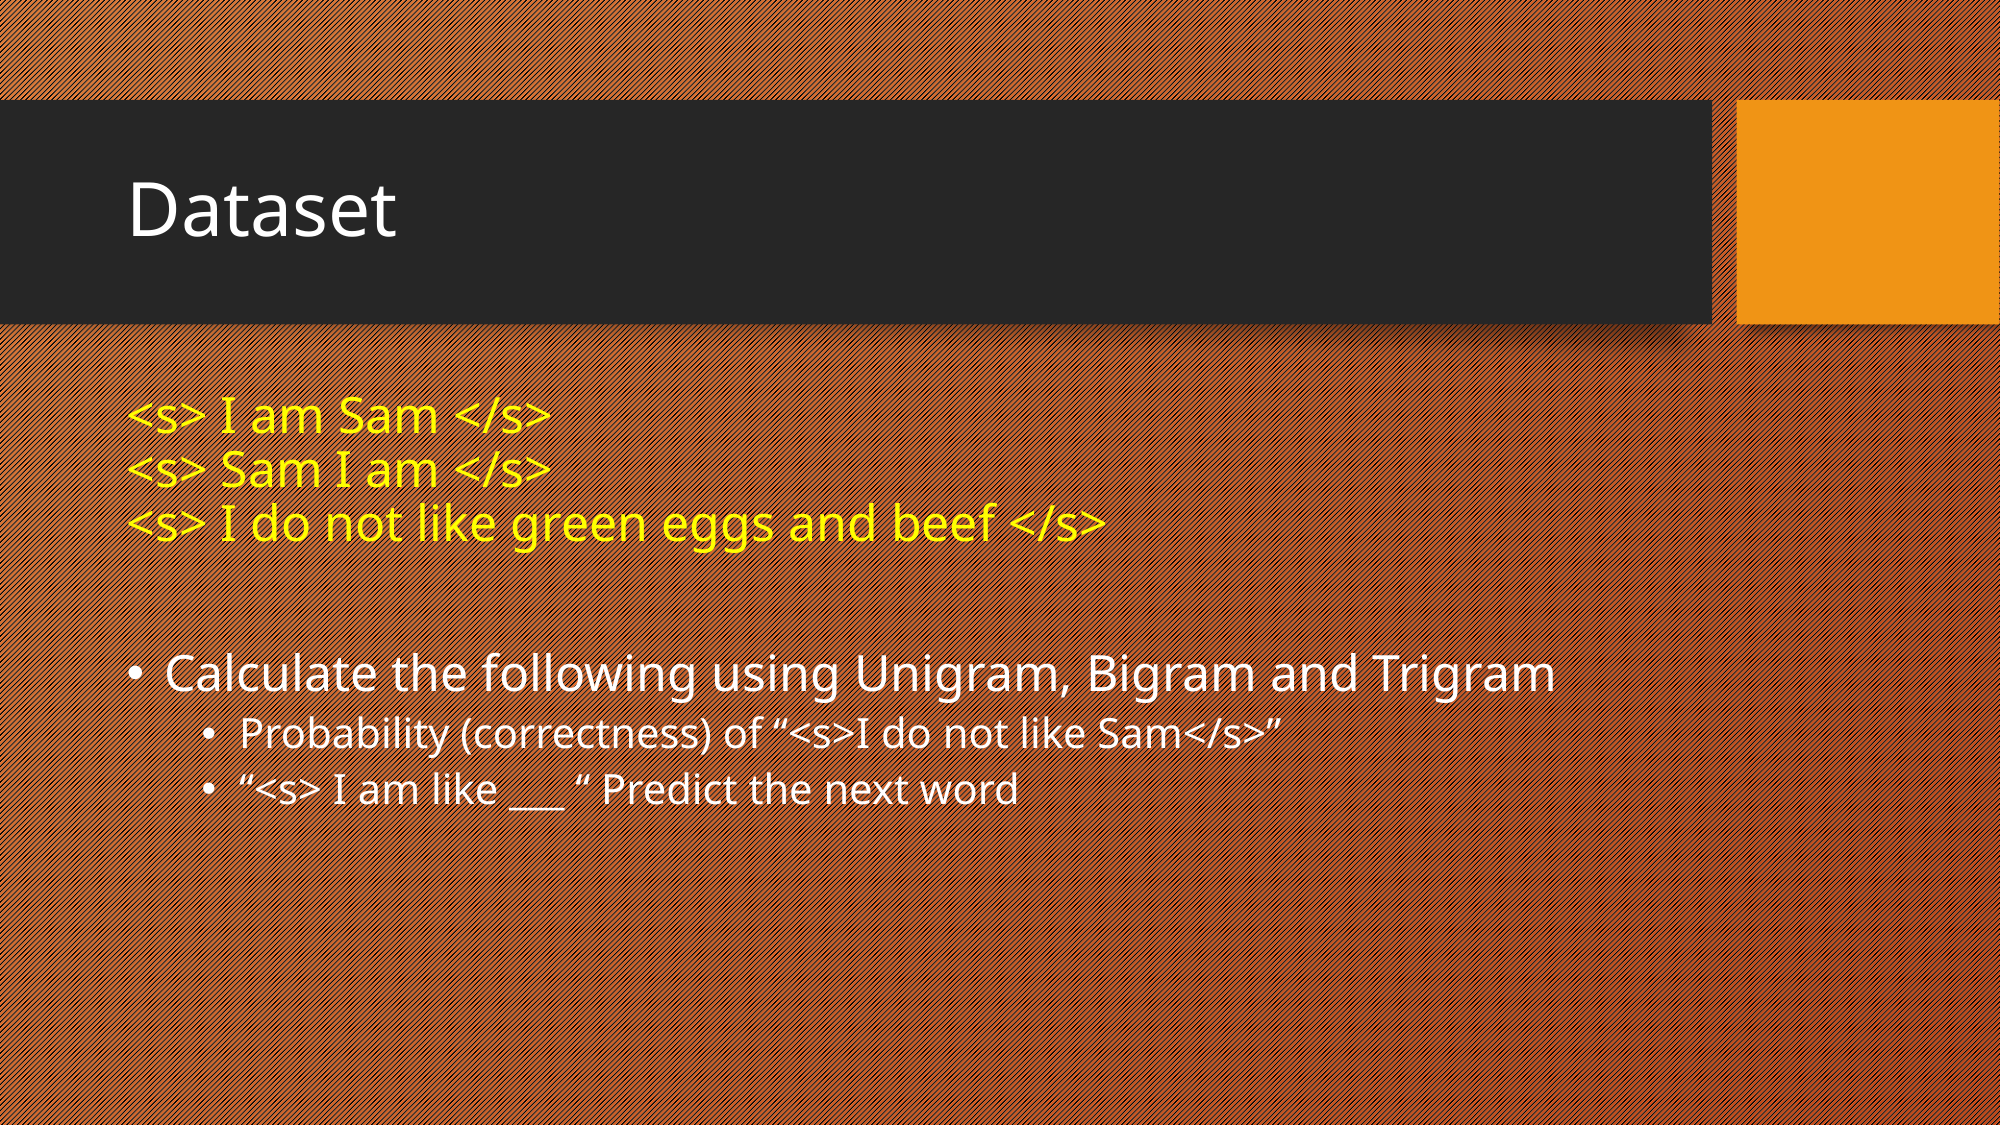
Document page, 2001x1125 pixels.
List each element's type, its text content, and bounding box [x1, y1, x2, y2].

list <s> I am Sam </s> <s> Sam I am </s> <s> I do not like green eggs and beef </s> Calculate the following using Unigram, Bigram and Trigram Probability (correctness) of “<s>I do not like Sam</s>” “<s> I am like ___ “ Predict the next word [111, 383, 1910, 974]
title Dataset [111, 123, 1689, 301]
picture [0, 0, 2000, 1125]
